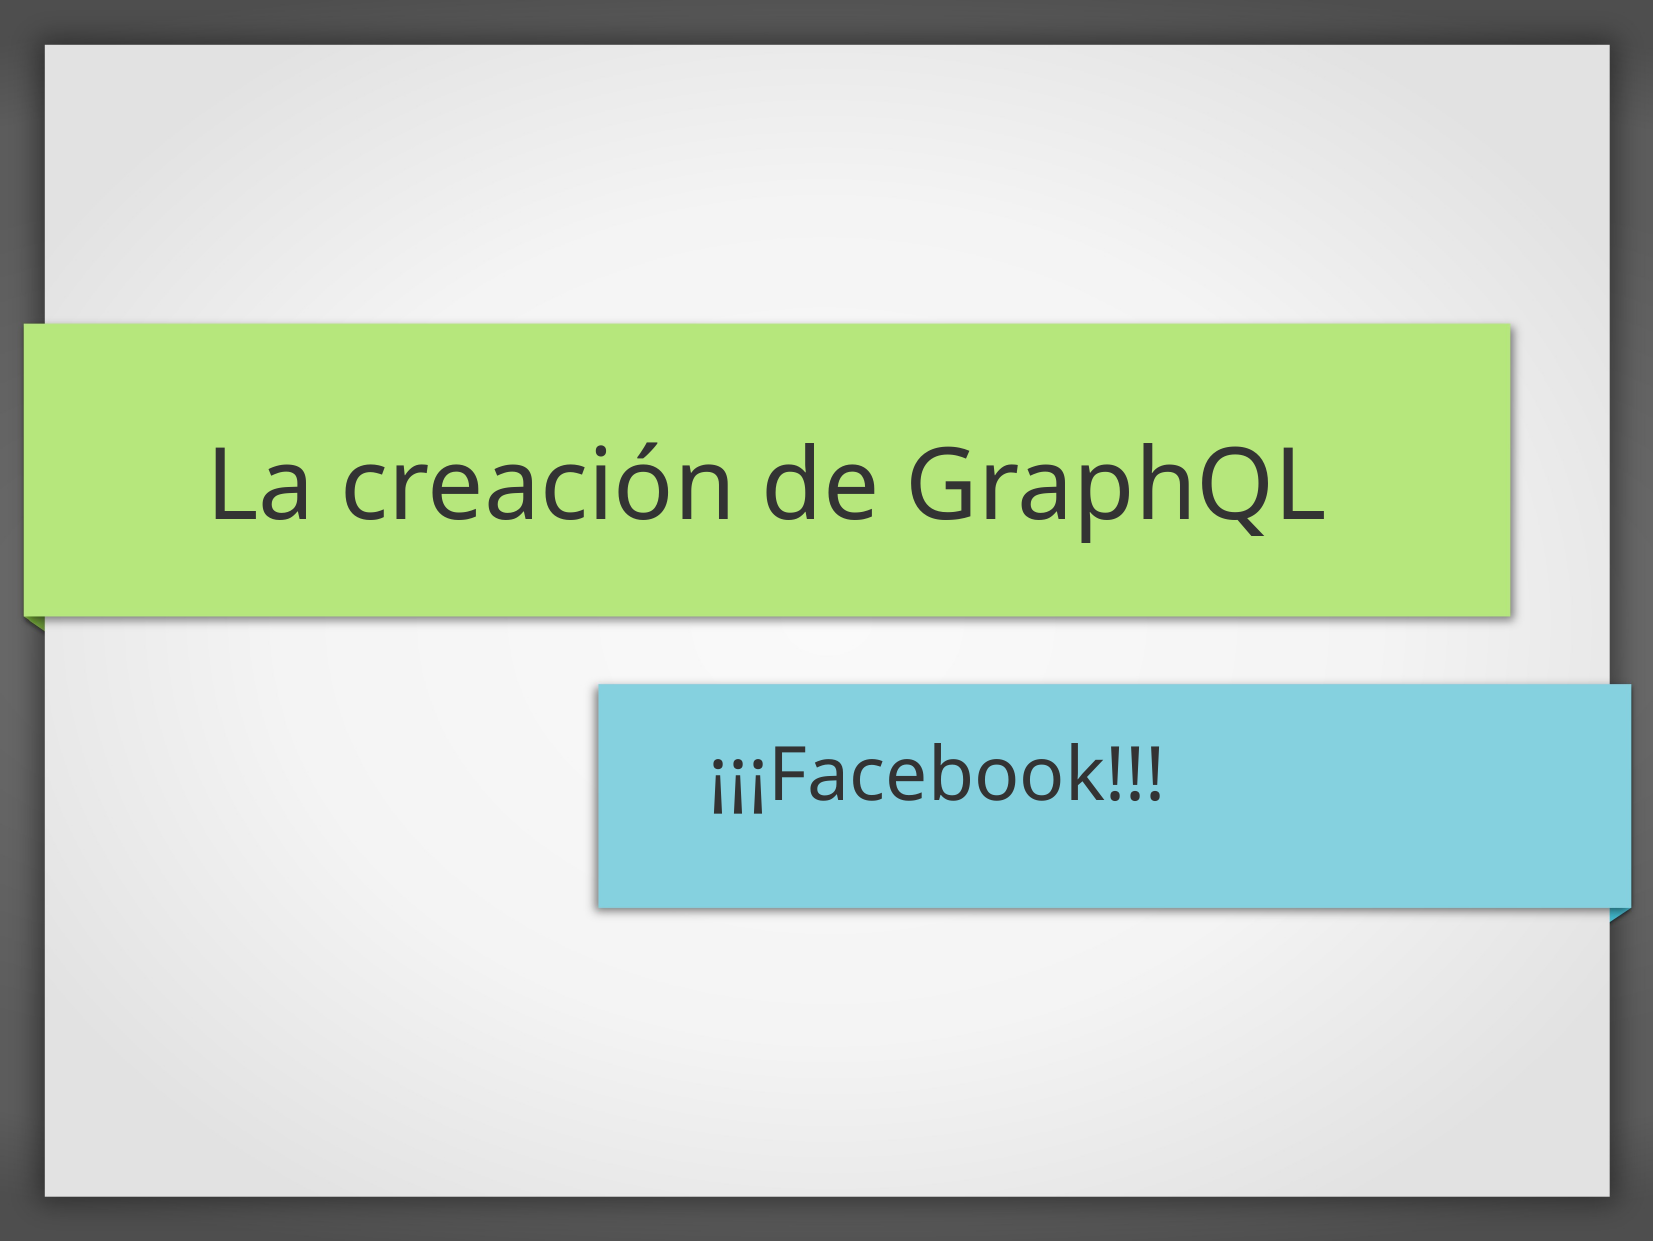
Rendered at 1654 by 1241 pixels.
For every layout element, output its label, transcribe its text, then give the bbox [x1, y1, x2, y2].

list ¡¡¡Facebook!!! [637, 720, 1594, 1241]
title La creación de GraphQL [58, 371, 1476, 591]
picture [0, 0, 1653, 1241]
